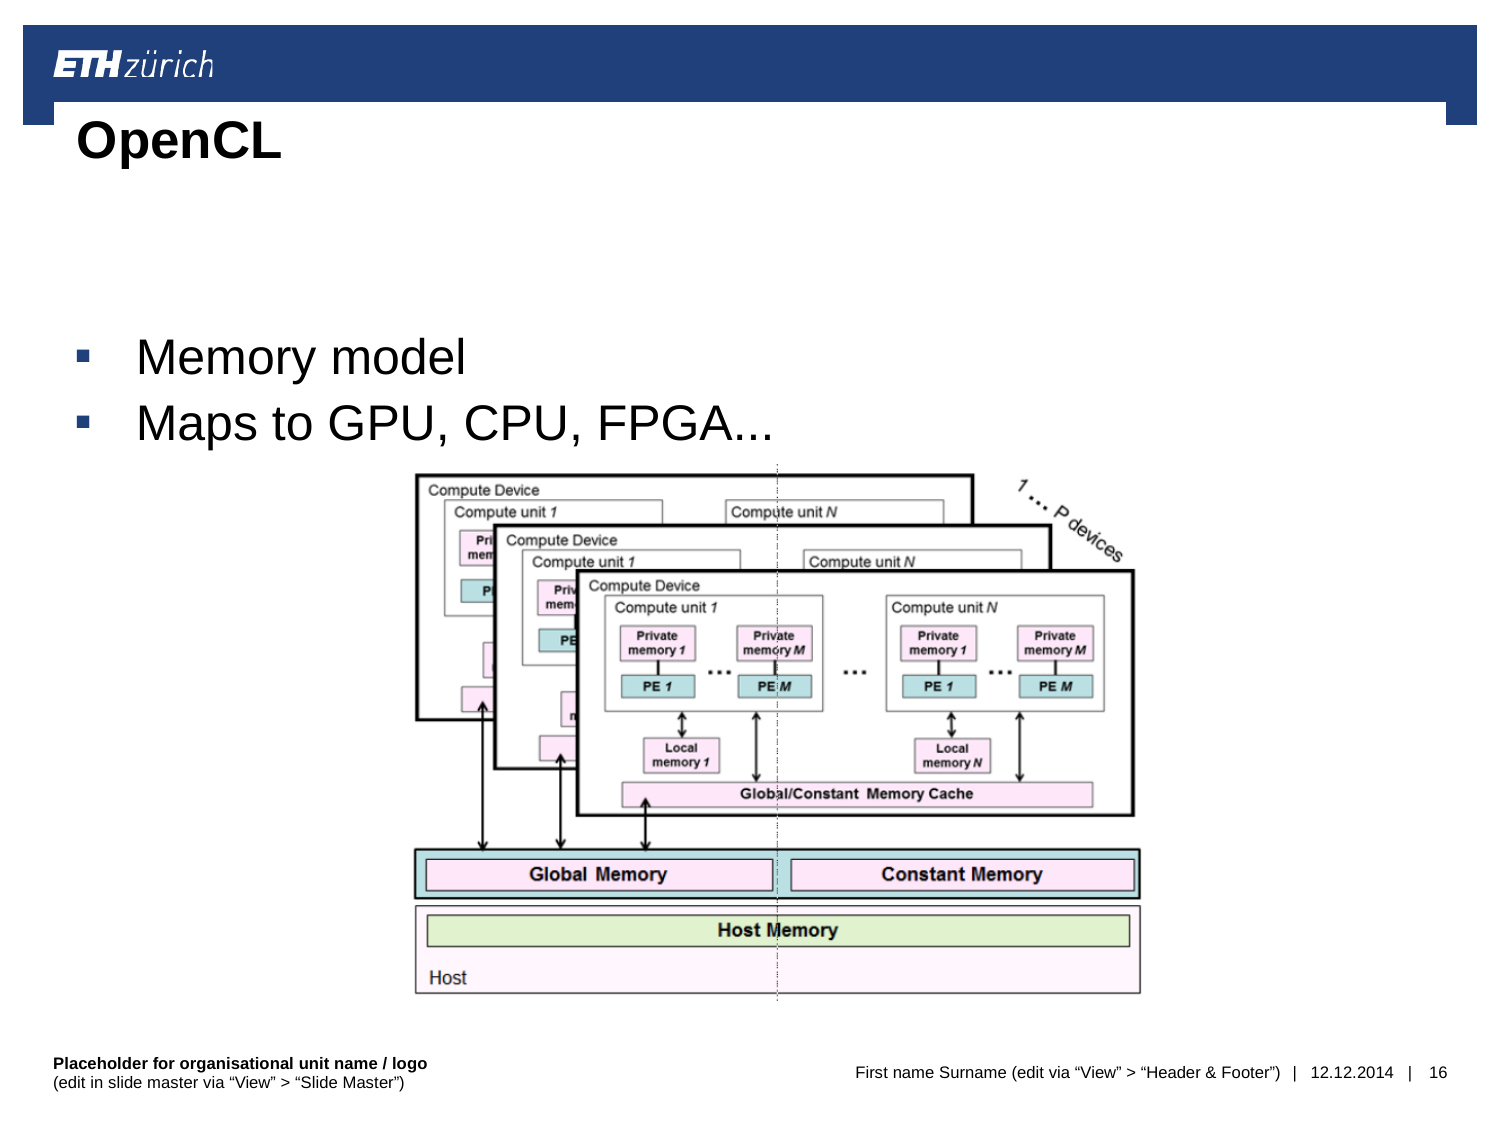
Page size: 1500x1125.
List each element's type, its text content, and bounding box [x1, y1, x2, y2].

title OpenCL [53, 101, 1447, 262]
list Memory model Maps to GPU, CPU, FPGA... [53, 328, 1447, 1020]
